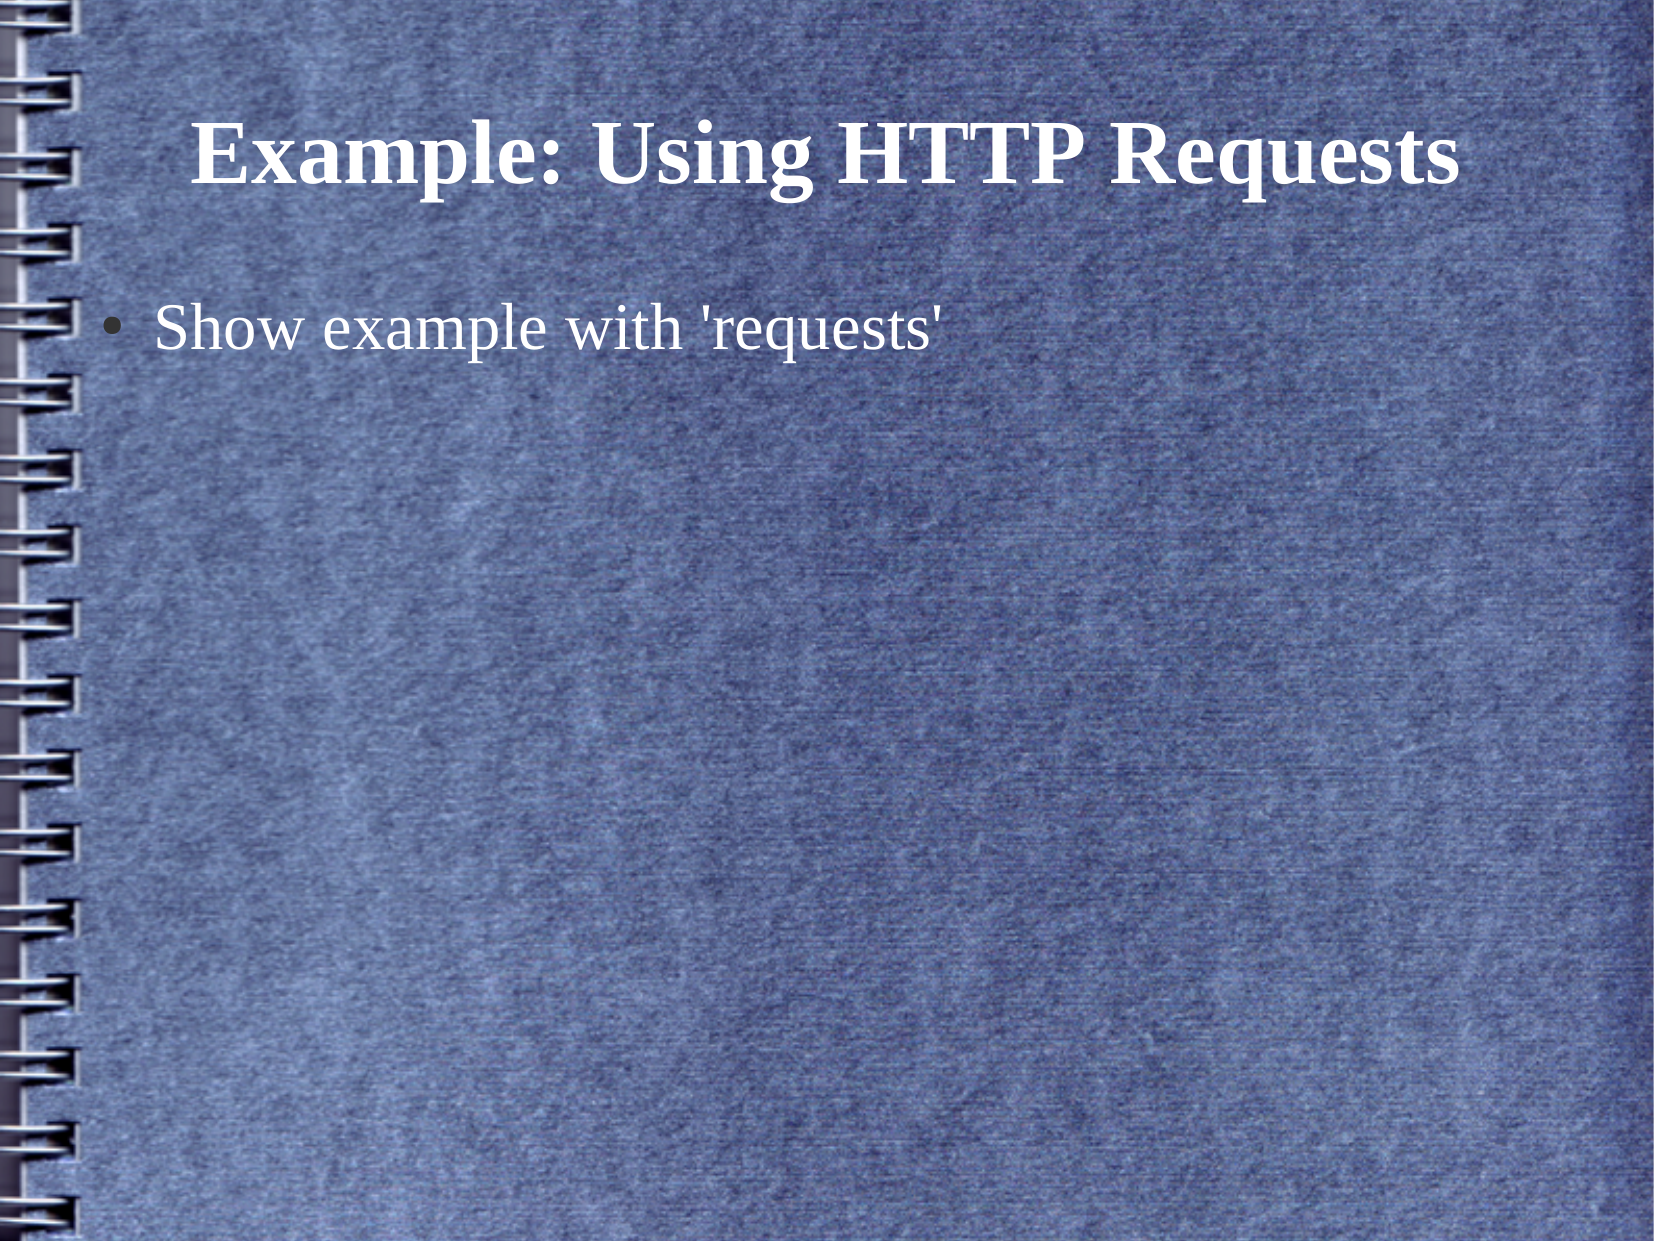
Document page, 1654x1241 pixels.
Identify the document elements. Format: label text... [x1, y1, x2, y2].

picture [0, 0, 1654, 1241]
title Example: Using HTTP Requests [82, 49, 1571, 257]
list Show example with 'requests' [82, 290, 1571, 1109]
